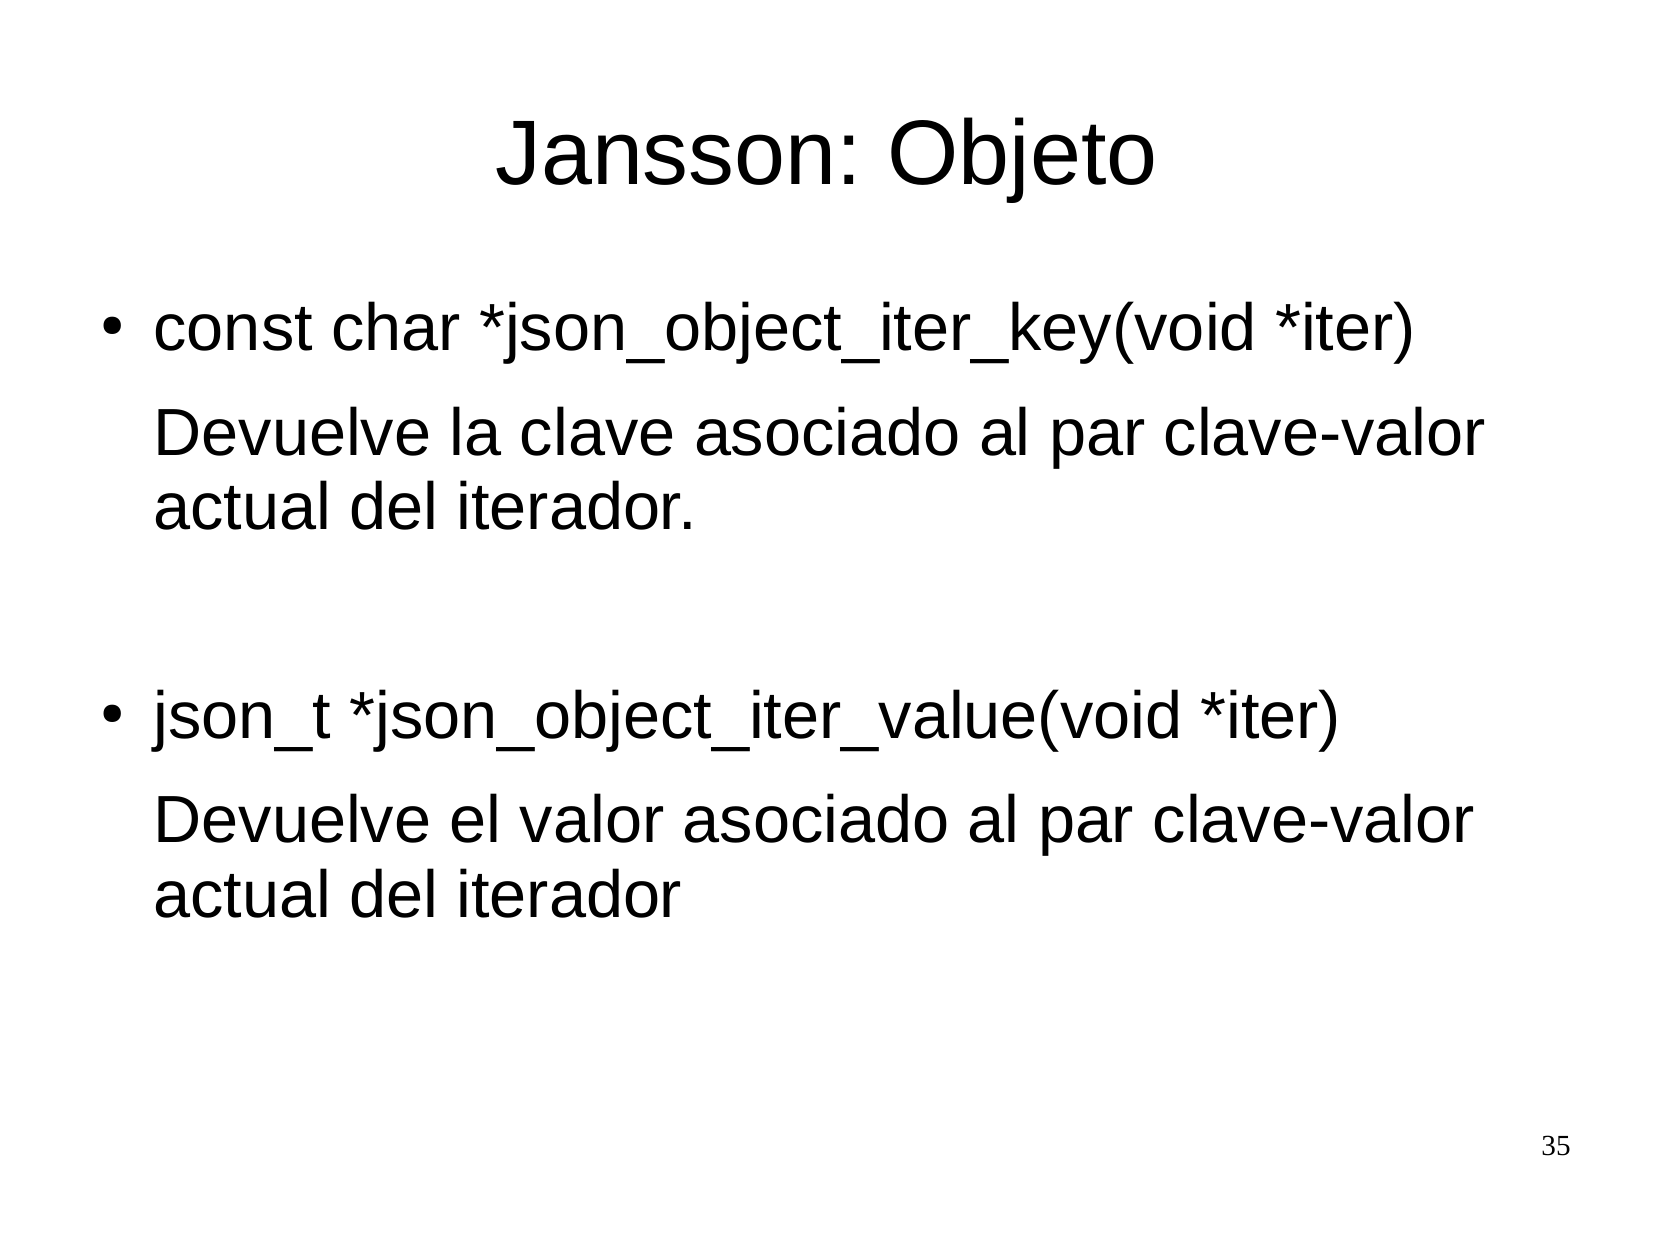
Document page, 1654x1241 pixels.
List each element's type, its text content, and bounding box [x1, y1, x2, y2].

list const char *json_object_iter_key(void *iter) Devuelve la clave asociado al par clave-valor actual del iterador. json_t *json_object_iter_value(void *iter) Devuelve el valor asociado al par clave-valor actual del iterador [82, 290, 1538, 1010]
title Jansson: Objeto [82, 49, 1571, 257]
